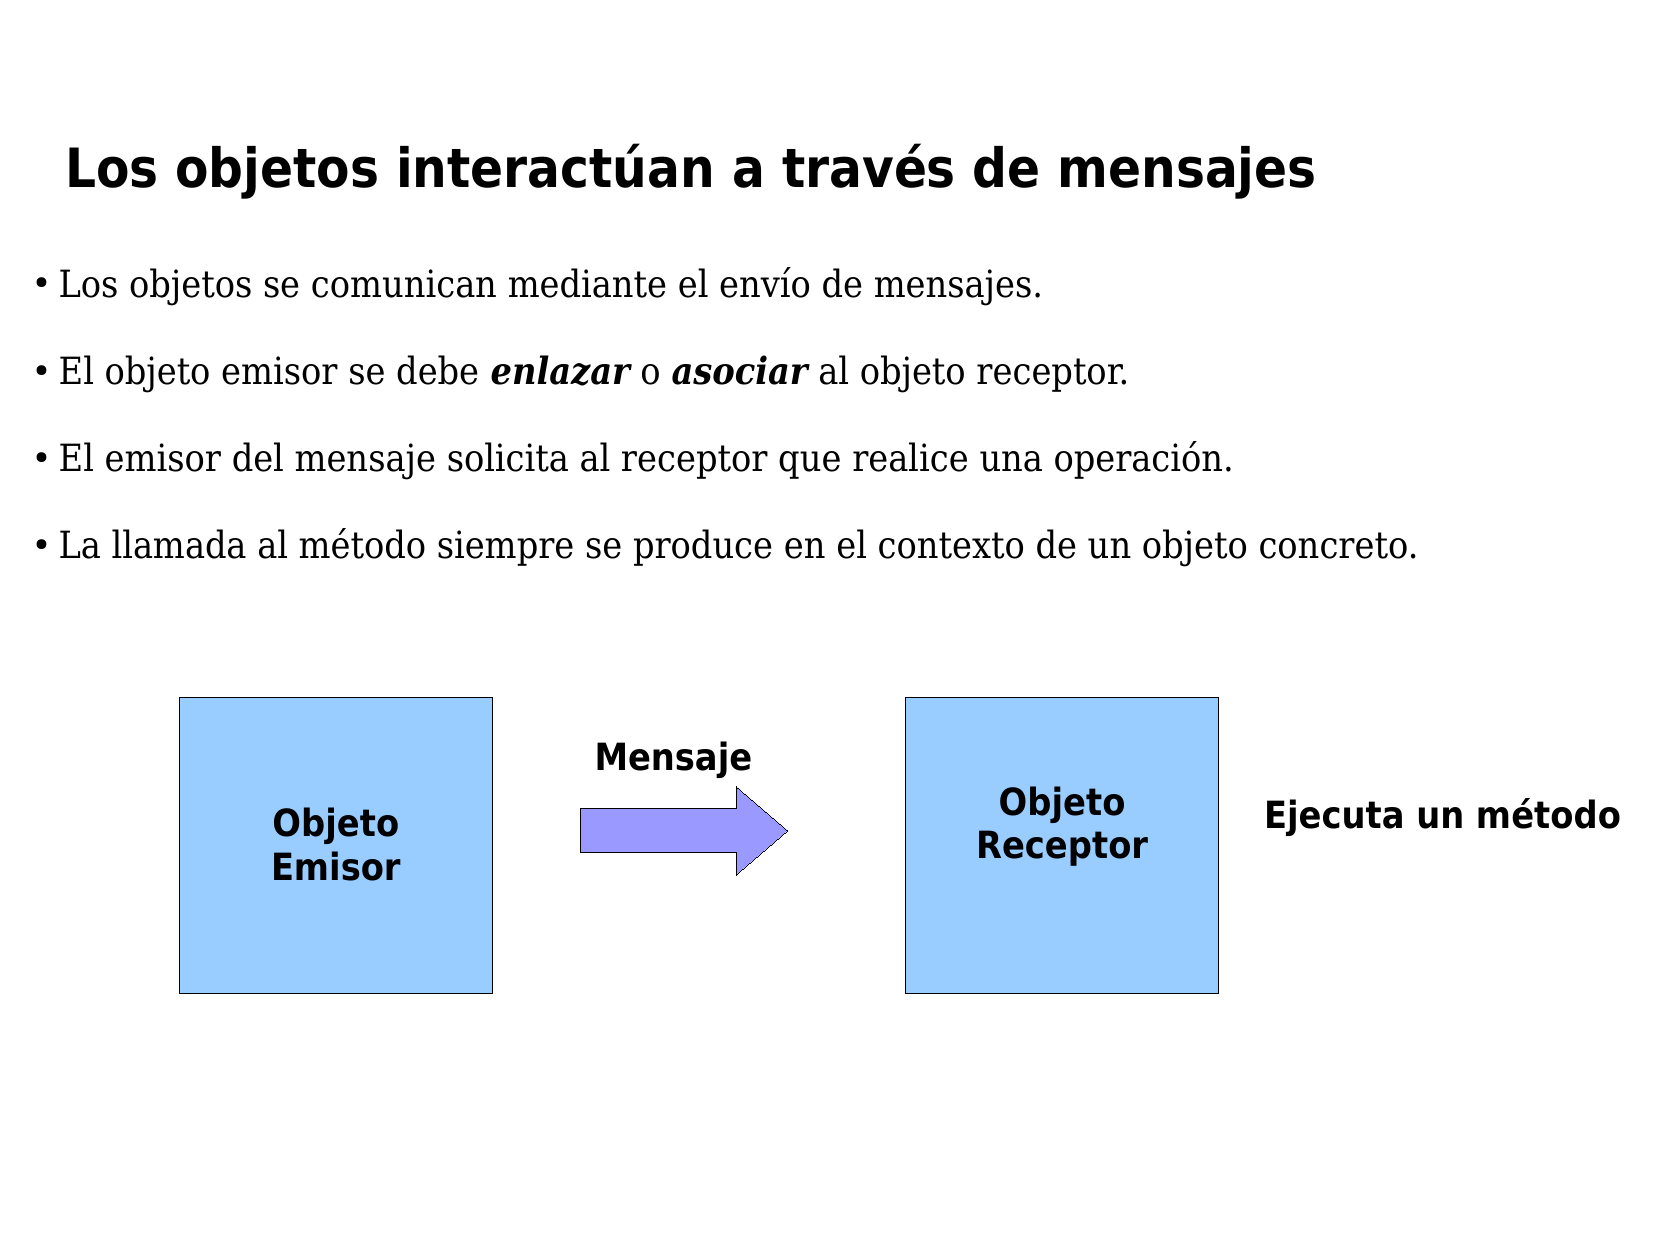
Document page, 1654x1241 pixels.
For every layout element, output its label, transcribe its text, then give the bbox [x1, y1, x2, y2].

text_box Objeto Receptor [905, 697, 1219, 994]
text_box Ejecuta un método [1230, 786, 1654, 845]
text_box Los objetos se comunican mediante el envío de mensajes. El objeto emisor se debe enlazar o asociar al objeto receptor. El emisor del mensaje solicita al receptor que realice una operación. La llamada al método siempre se produce en el contexto de un objeto concreto. [19, 255, 1654, 576]
text_box Mensaje [559, 727, 788, 787]
text_box [580, 787, 788, 876]
text_box Los objetos interactúan a través de mensajes [50, 129, 1645, 208]
text_box Objeto Emisor [179, 697, 493, 994]
